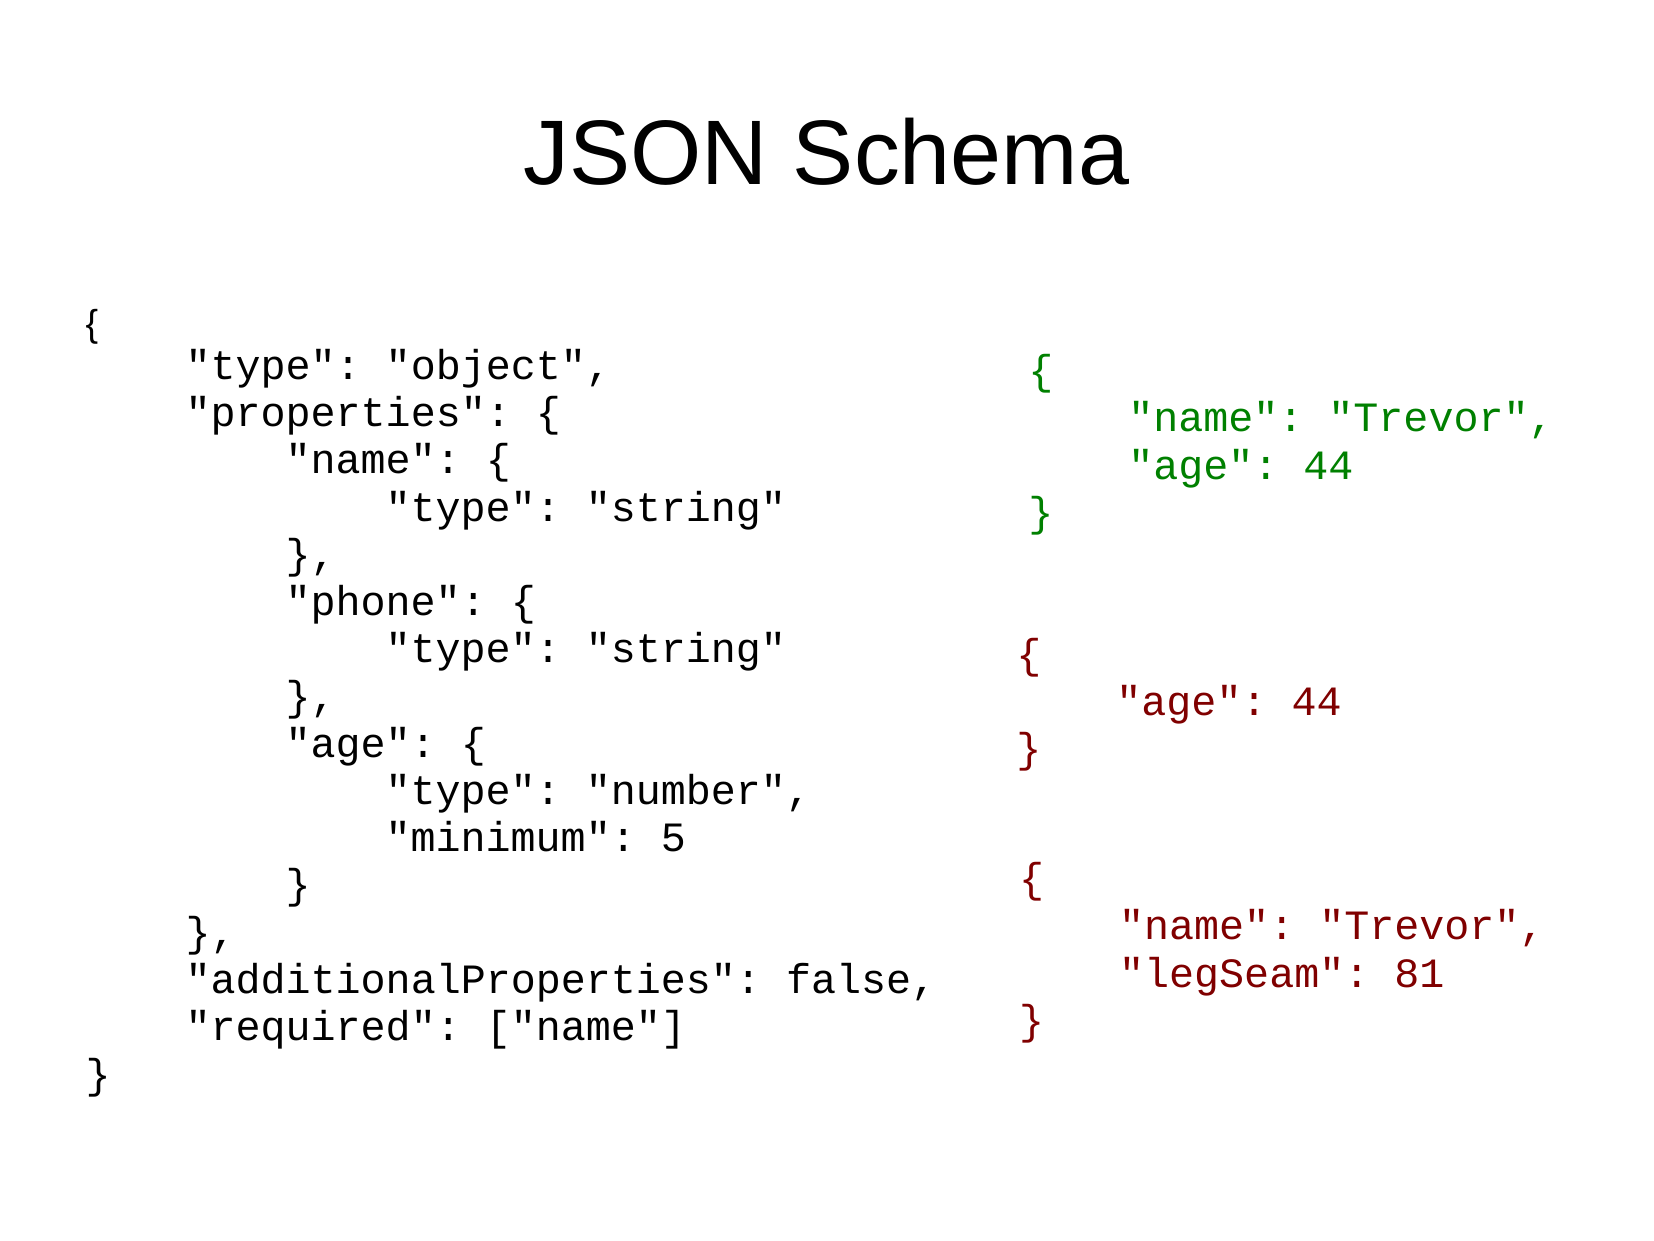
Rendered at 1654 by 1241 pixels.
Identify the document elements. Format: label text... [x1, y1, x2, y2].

text_box { "name": "Trevor", "legSeam": 81 } [1004, 850, 1560, 1055]
text_box { "age": 44 } [1001, 625, 1357, 783]
title JSON Schema [82, 49, 1571, 257]
text_box { "type": "object", "properties": { "name": { "type": "string" }, "phone": { "type": "string" }, "age": { "type": "number", "minimum": 5 } }, "additionalProperties": false, "required": ["name"] } [70, 295, 951, 1108]
text_box { "name": "Trevor", "age": 44 } [1013, 342, 1619, 547]
